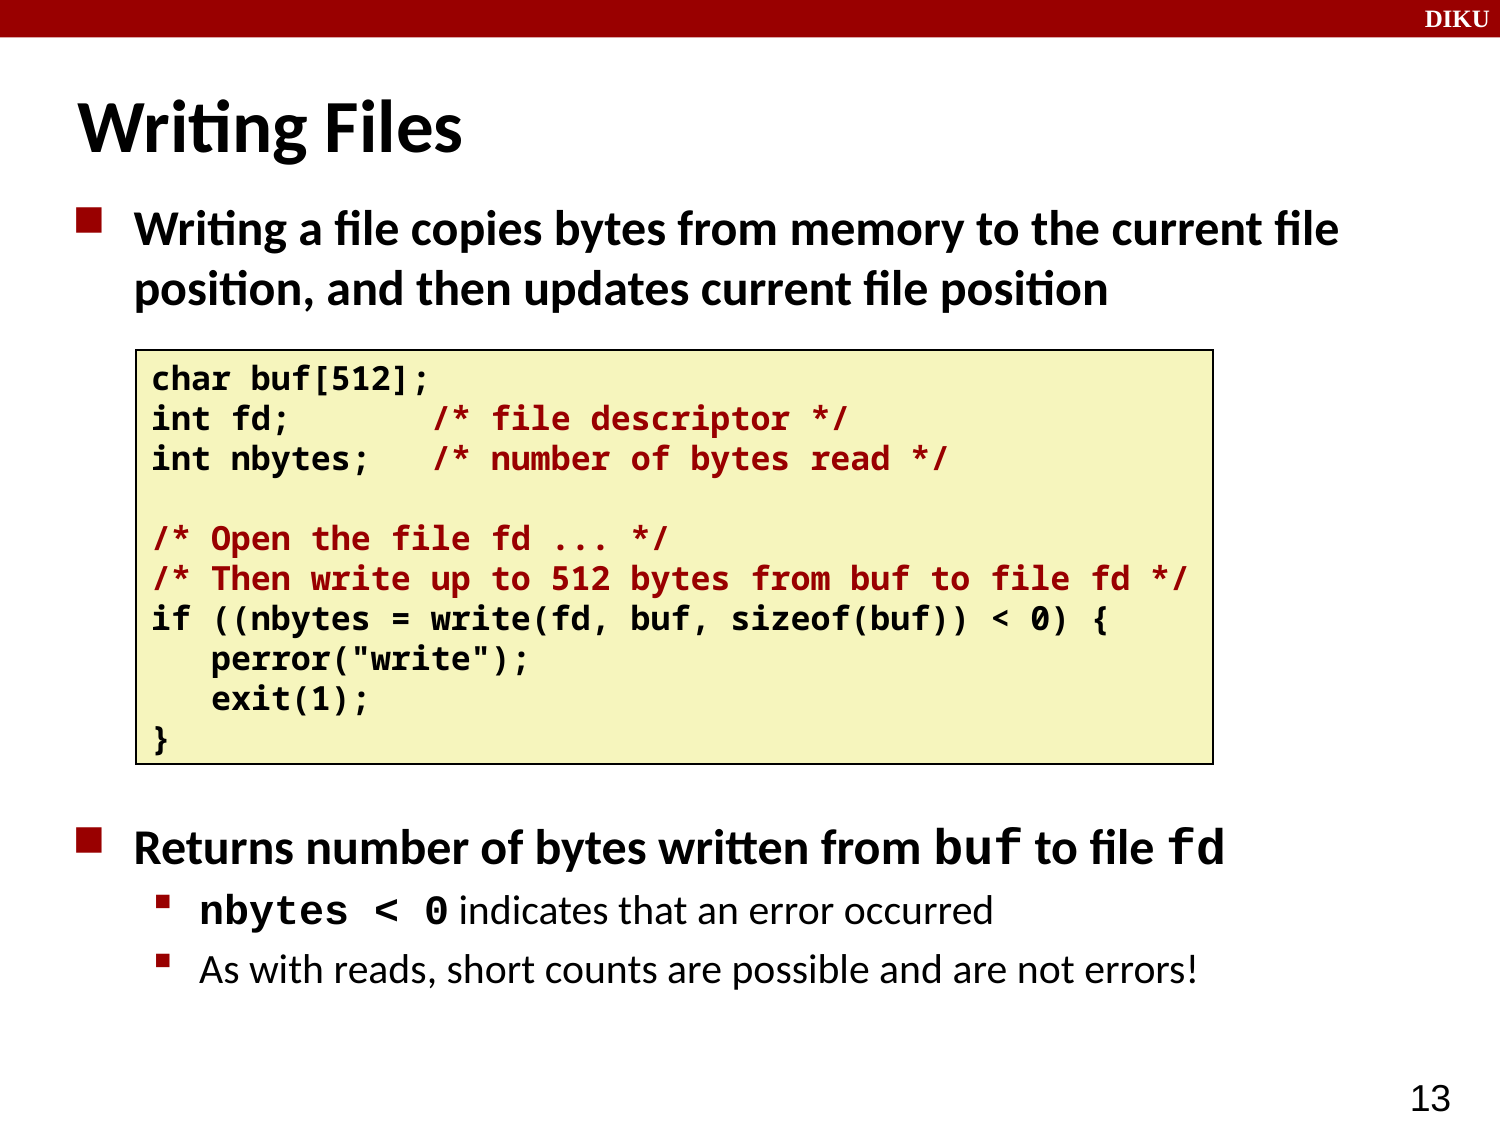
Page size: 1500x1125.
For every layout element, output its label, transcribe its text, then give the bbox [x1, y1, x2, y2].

text_box Writing a file copies bytes from memory to the current file position, and then updates current file position Returns number of bytes written from buf to file fd nbytes < 0 indicates that an error occurred As with reads, short counts are possible and are not errors! [62, 187, 1465, 1100]
text_box Writing Files [62, 75, 1151, 169]
text_box char buf[512]; int fd; /* file descriptor */ int nbytes; /* number of bytes read */ /* Open the file fd ... */ /* Then write up to 512 bytes from buf to file fd */ if ((nbytes = write(fd, buf, sizeof(buf)) < 0) { perror("write"); exit(1); } [136, 350, 1214, 764]
